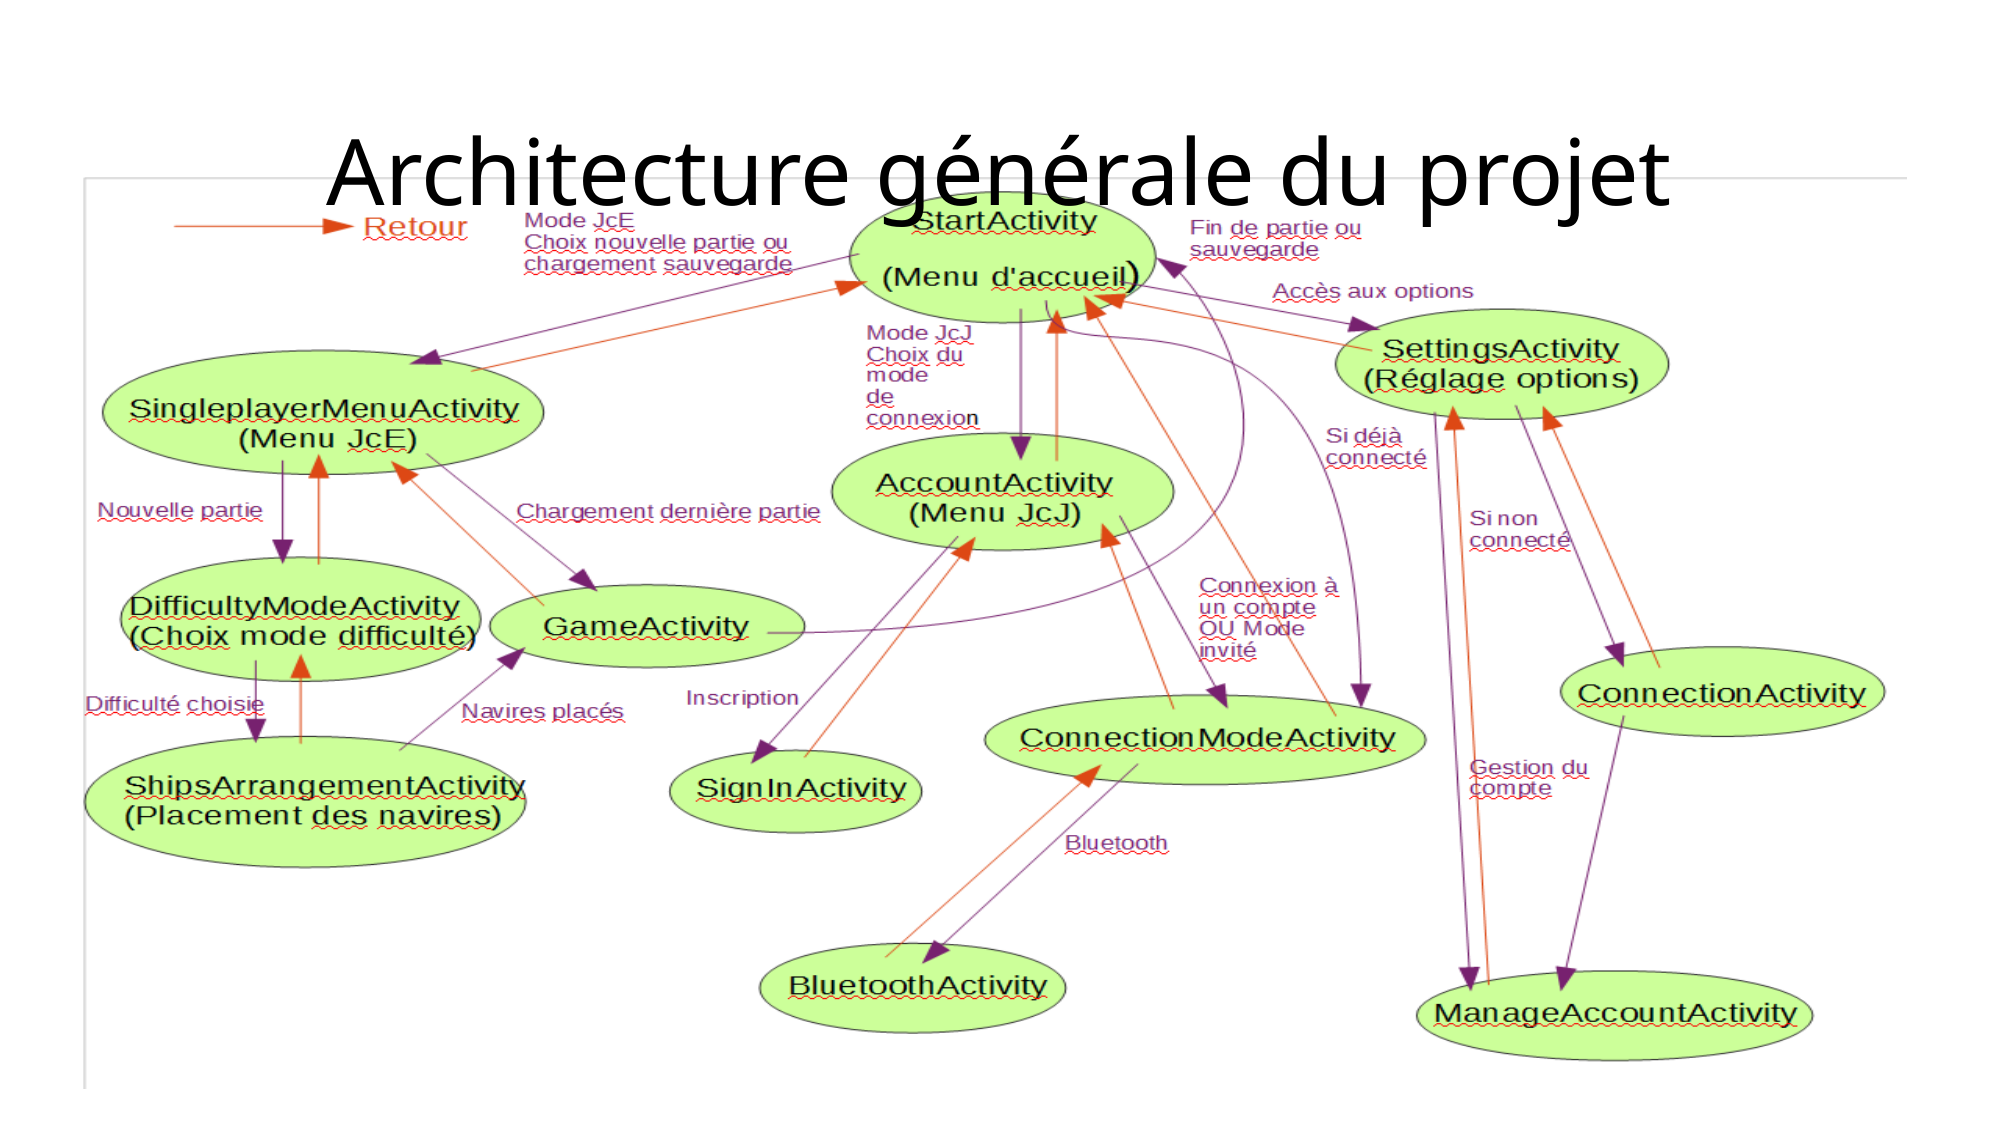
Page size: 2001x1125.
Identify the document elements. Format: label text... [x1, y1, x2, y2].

title Architecture générale du projet [137, 59, 1863, 278]
picture [82, 177, 1907, 1089]
